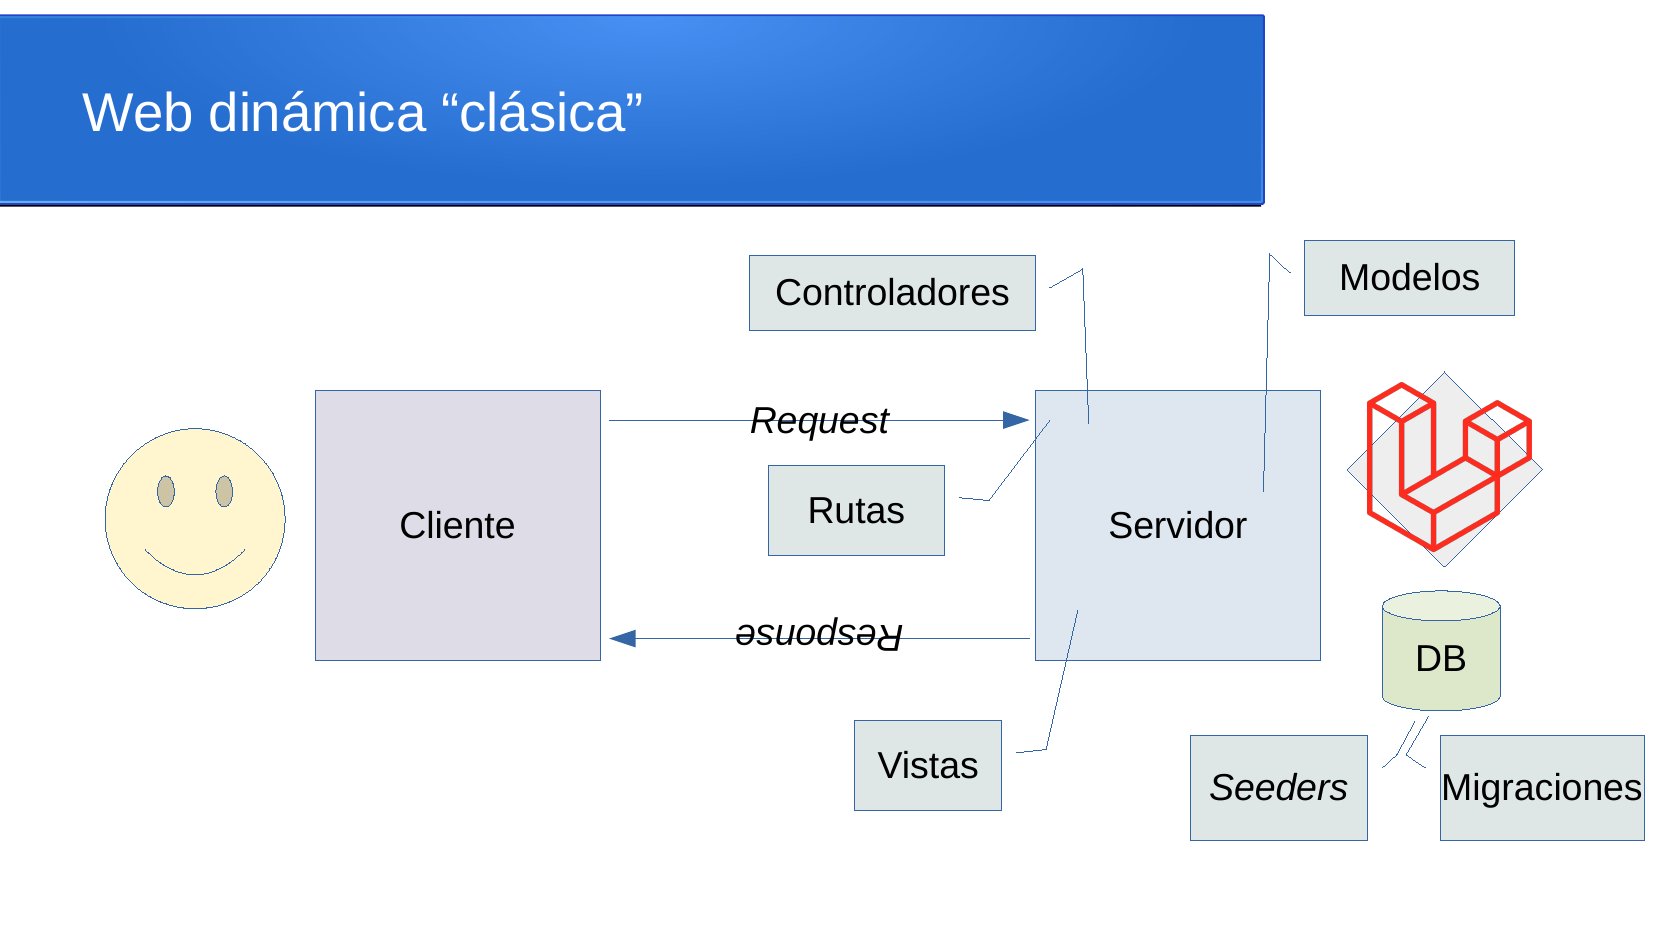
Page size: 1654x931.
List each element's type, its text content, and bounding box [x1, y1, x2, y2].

text_box [1533, 459, 1543, 479]
text_box [1434, 371, 1455, 382]
text_box Modelos [1305, 240, 1515, 315]
text_box Rutas [768, 465, 945, 555]
text_box [105, 428, 286, 609]
text_box Seeders [1190, 735, 1367, 840]
text_box DB [1382, 607, 1501, 711]
text_box [1433, 556, 1456, 567]
text_box Vistas [855, 720, 1002, 810]
title Web dinámica “clásica” [82, 35, 1235, 189]
text_box Controladores [750, 255, 1035, 330]
picture [1367, 382, 1533, 556]
text_box Migraciones [1440, 735, 1644, 840]
text_box Servidor [1035, 390, 1321, 661]
text_box Cliente [315, 390, 601, 661]
text_box [1347, 449, 1367, 490]
